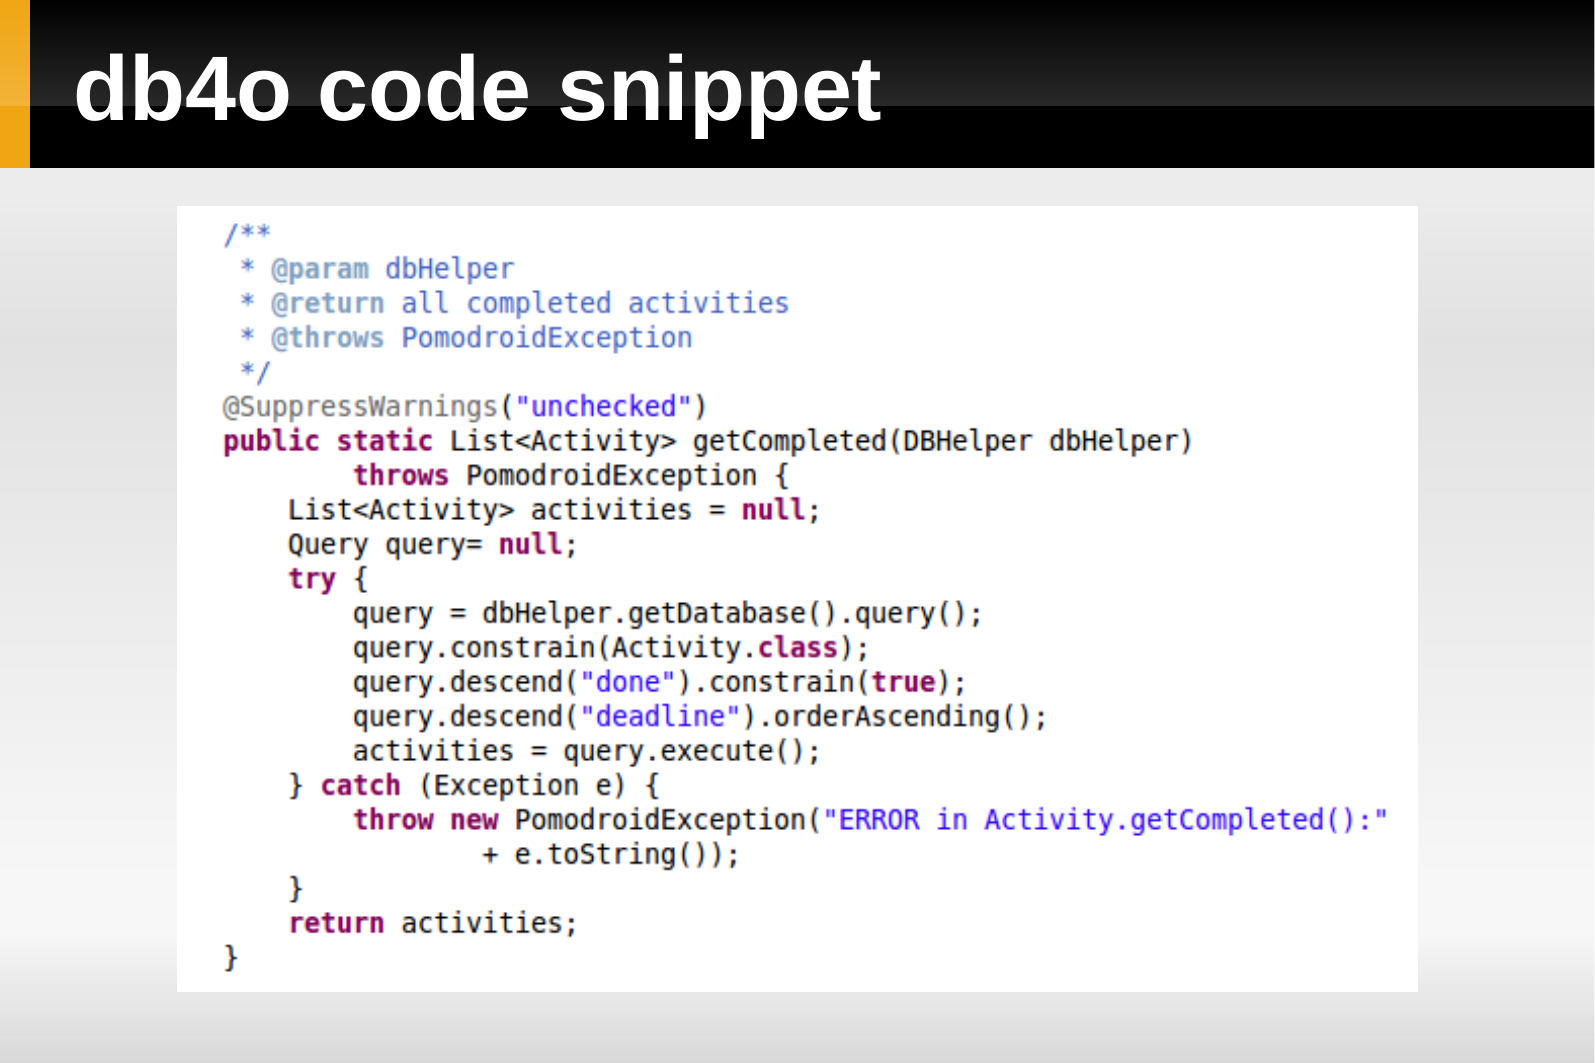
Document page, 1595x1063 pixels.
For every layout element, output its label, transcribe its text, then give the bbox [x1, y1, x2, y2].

picture [0, 0, 1595, 1063]
title db4o code snippet [74, 7, 1510, 171]
